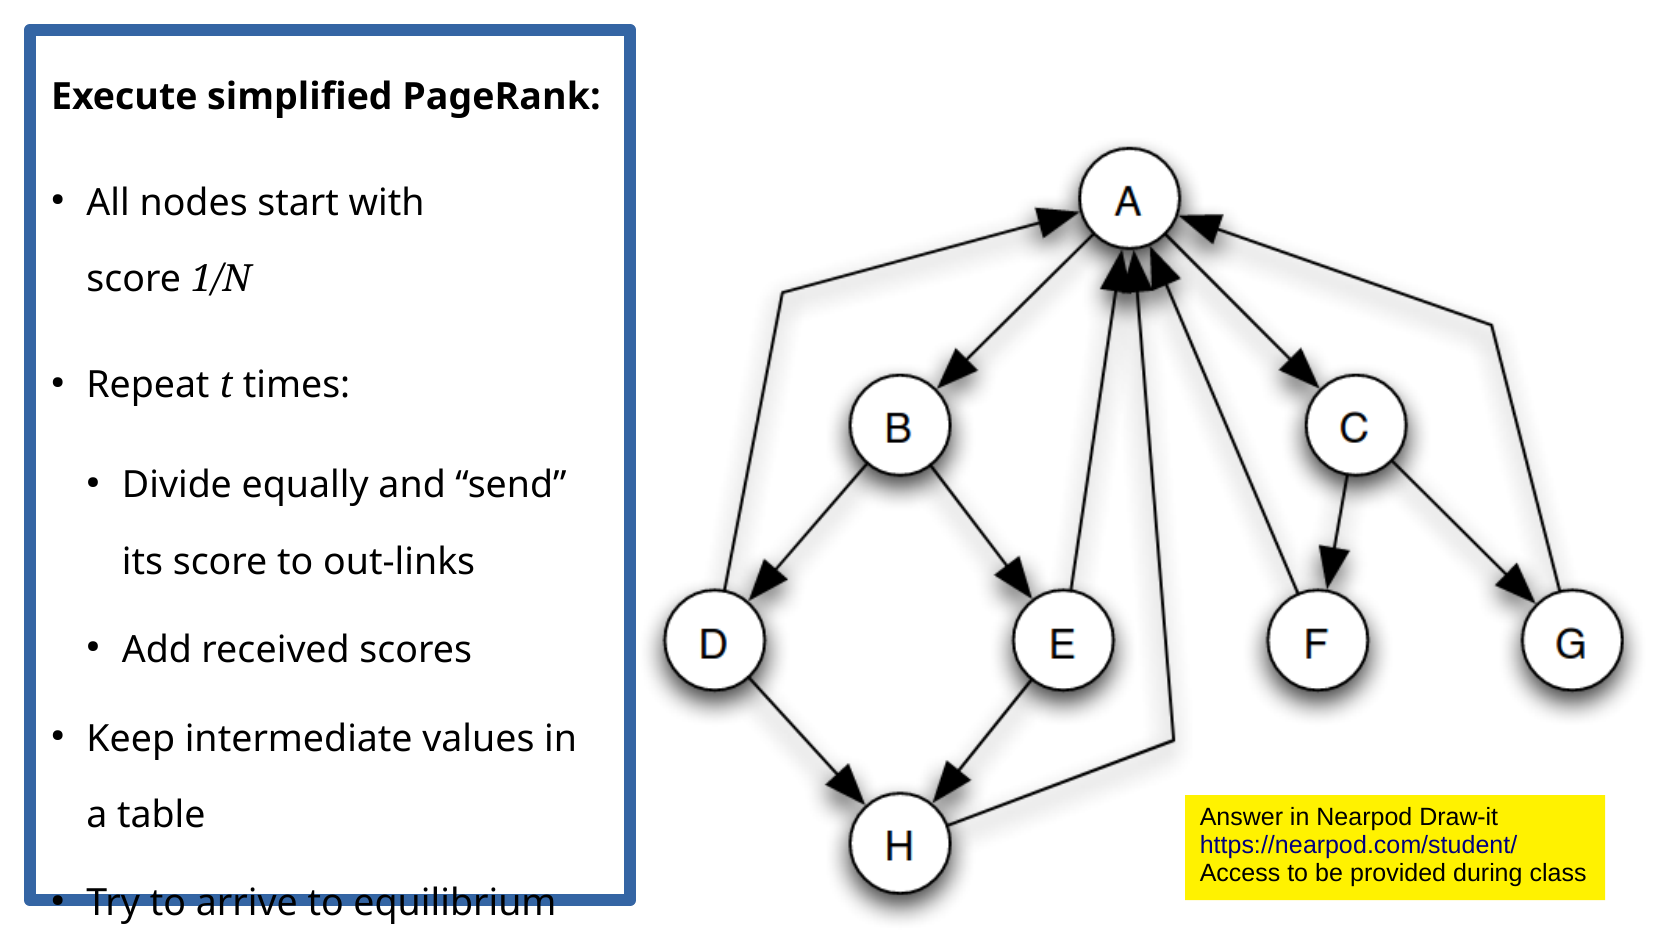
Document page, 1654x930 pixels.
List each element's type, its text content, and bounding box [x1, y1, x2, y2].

text_box Execute simplified PageRank: All nodes start with score 1/N Repeat t times: Divide equally and “send” its score to out-links Add received scores Keep intermediate values in a table Try to arrive to equilibrium values [30, 29, 631, 901]
picture [558, 134, 1654, 930]
text_box Answer in Nearpod Draw-ithttps://nearpod.com/student/ Access to be provided during class [1185, 795, 1606, 901]
